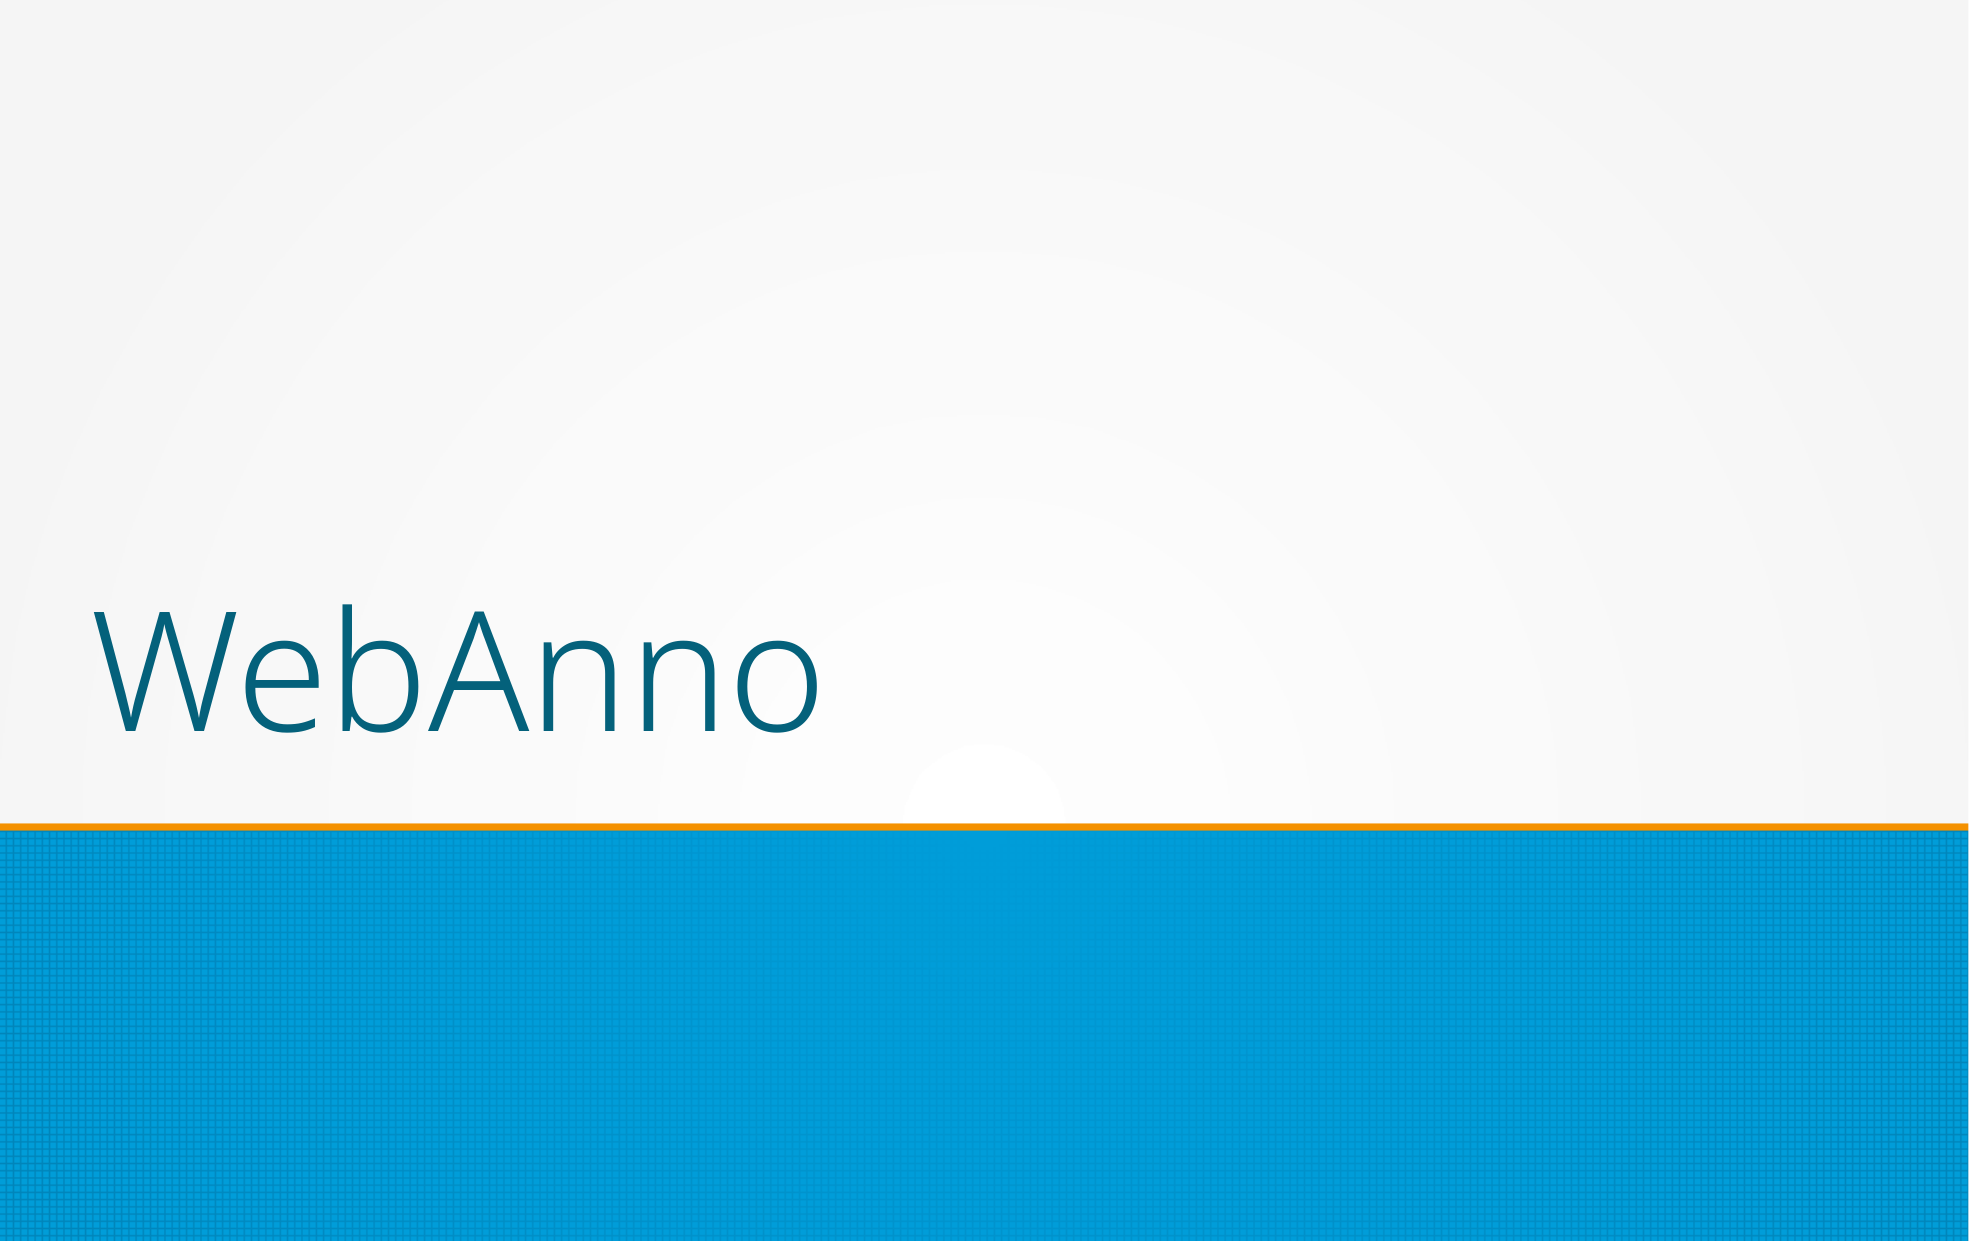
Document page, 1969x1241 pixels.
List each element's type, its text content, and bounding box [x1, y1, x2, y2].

title WebAnno [90, 49, 1862, 781]
picture [0, 0, 1969, 830]
